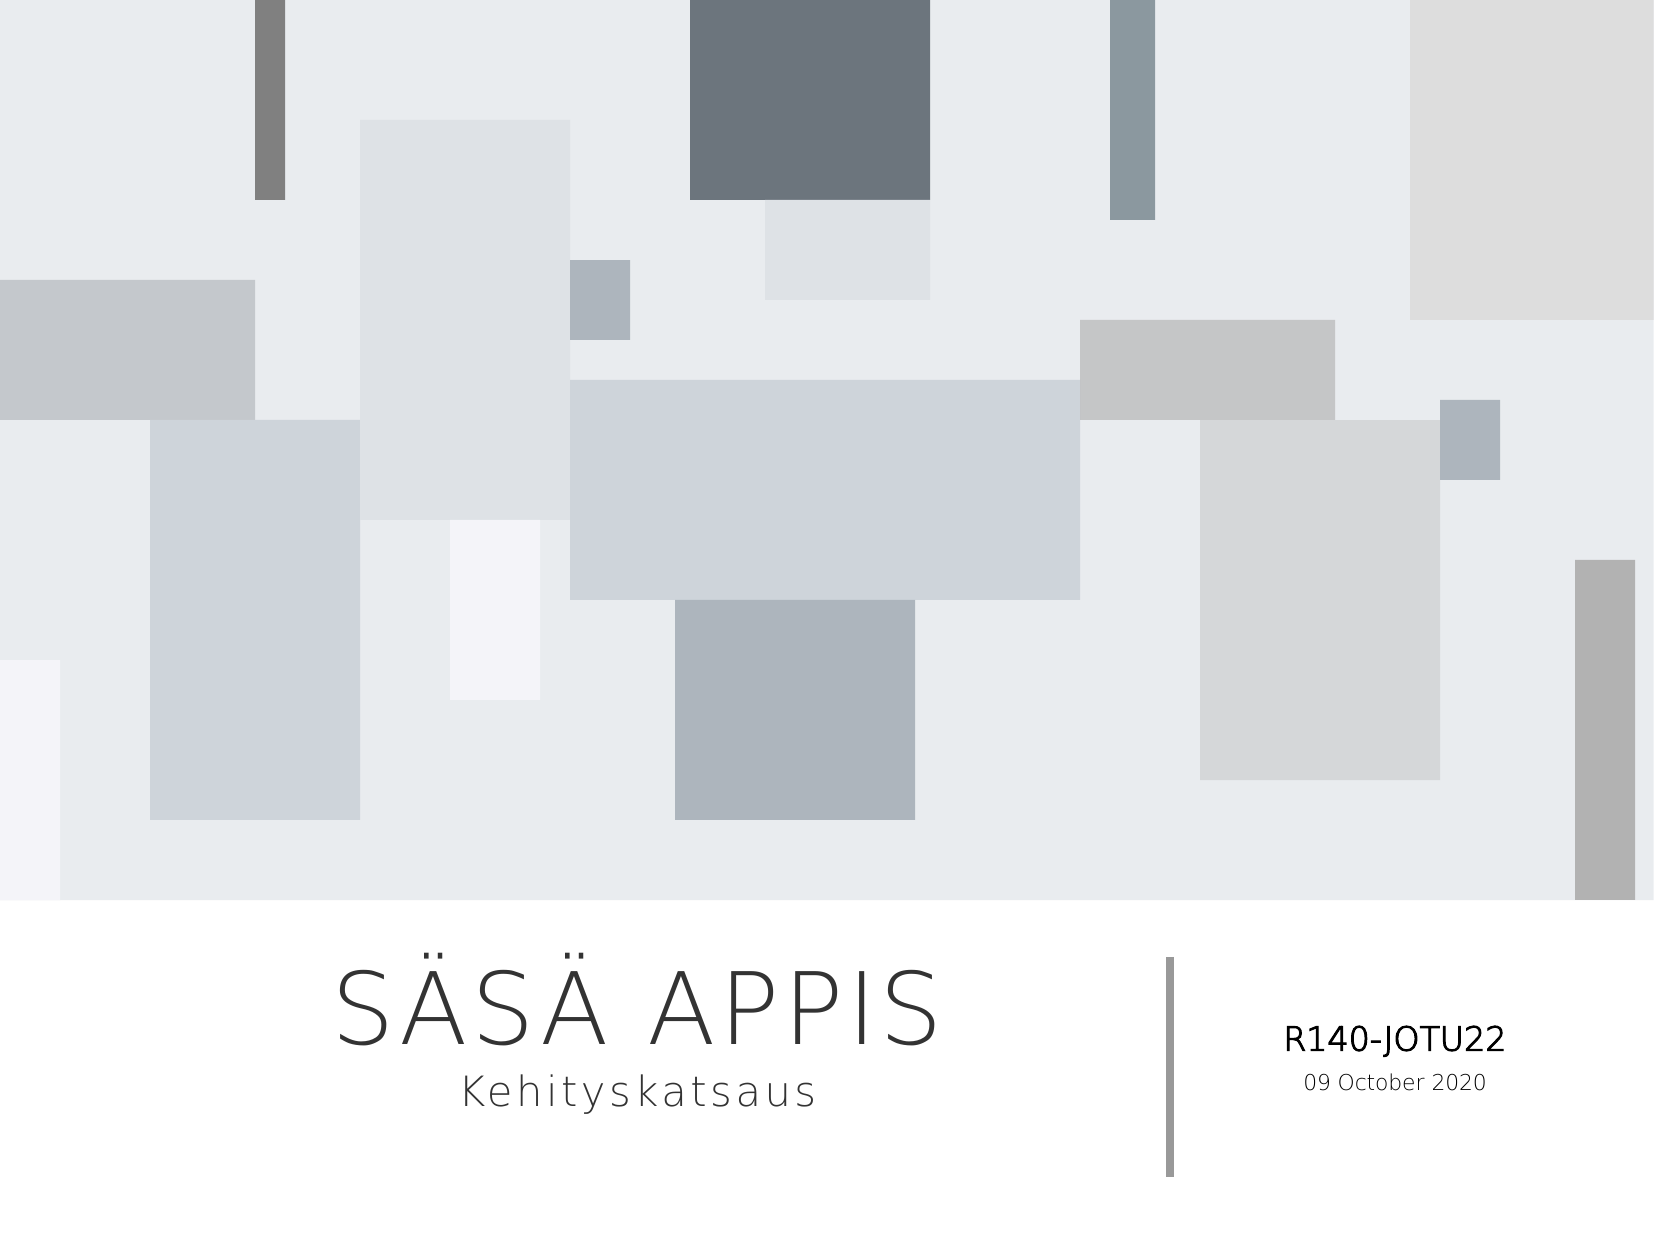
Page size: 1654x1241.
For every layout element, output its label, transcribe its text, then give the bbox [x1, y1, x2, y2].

text_box SÄSÄ APPIS Kehityskatsaus [300, 944, 976, 1241]
text_box R140-JOTU22 09 October 2020 [1200, 1012, 1591, 1134]
